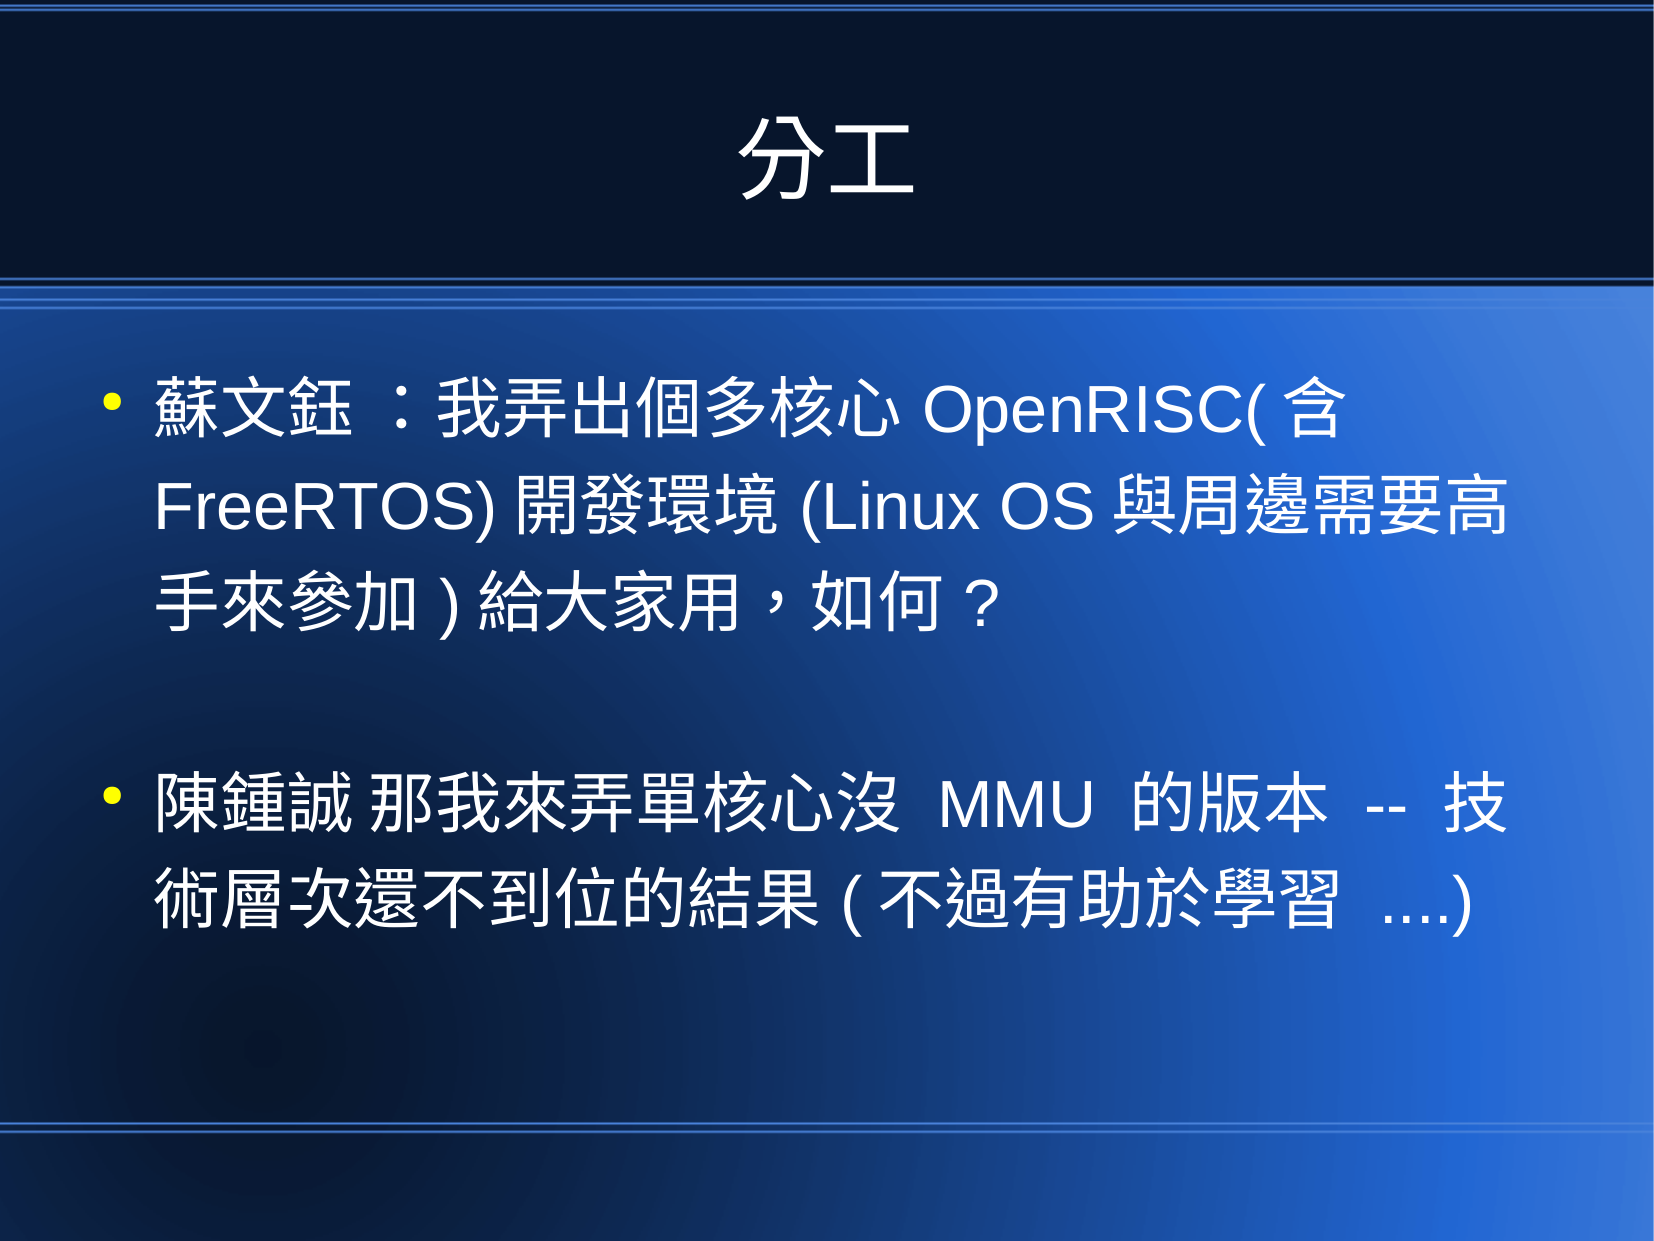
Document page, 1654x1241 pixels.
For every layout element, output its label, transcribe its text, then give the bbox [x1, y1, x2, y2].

picture [0, 0, 1654, 1241]
title 分工 [82, 49, 1571, 257]
list 蘇文鈺 ：我弄出個多核心OpenRISC(含FreeRTOS)開發環境(Linux OS與周邊需要高手來參加)給大家用，如何? 陳鍾誠 那我來弄單核心沒 MMU 的版本 -- 技術層次還不到位的結果(不過有助於學習 ....) [82, 355, 1571, 1075]
